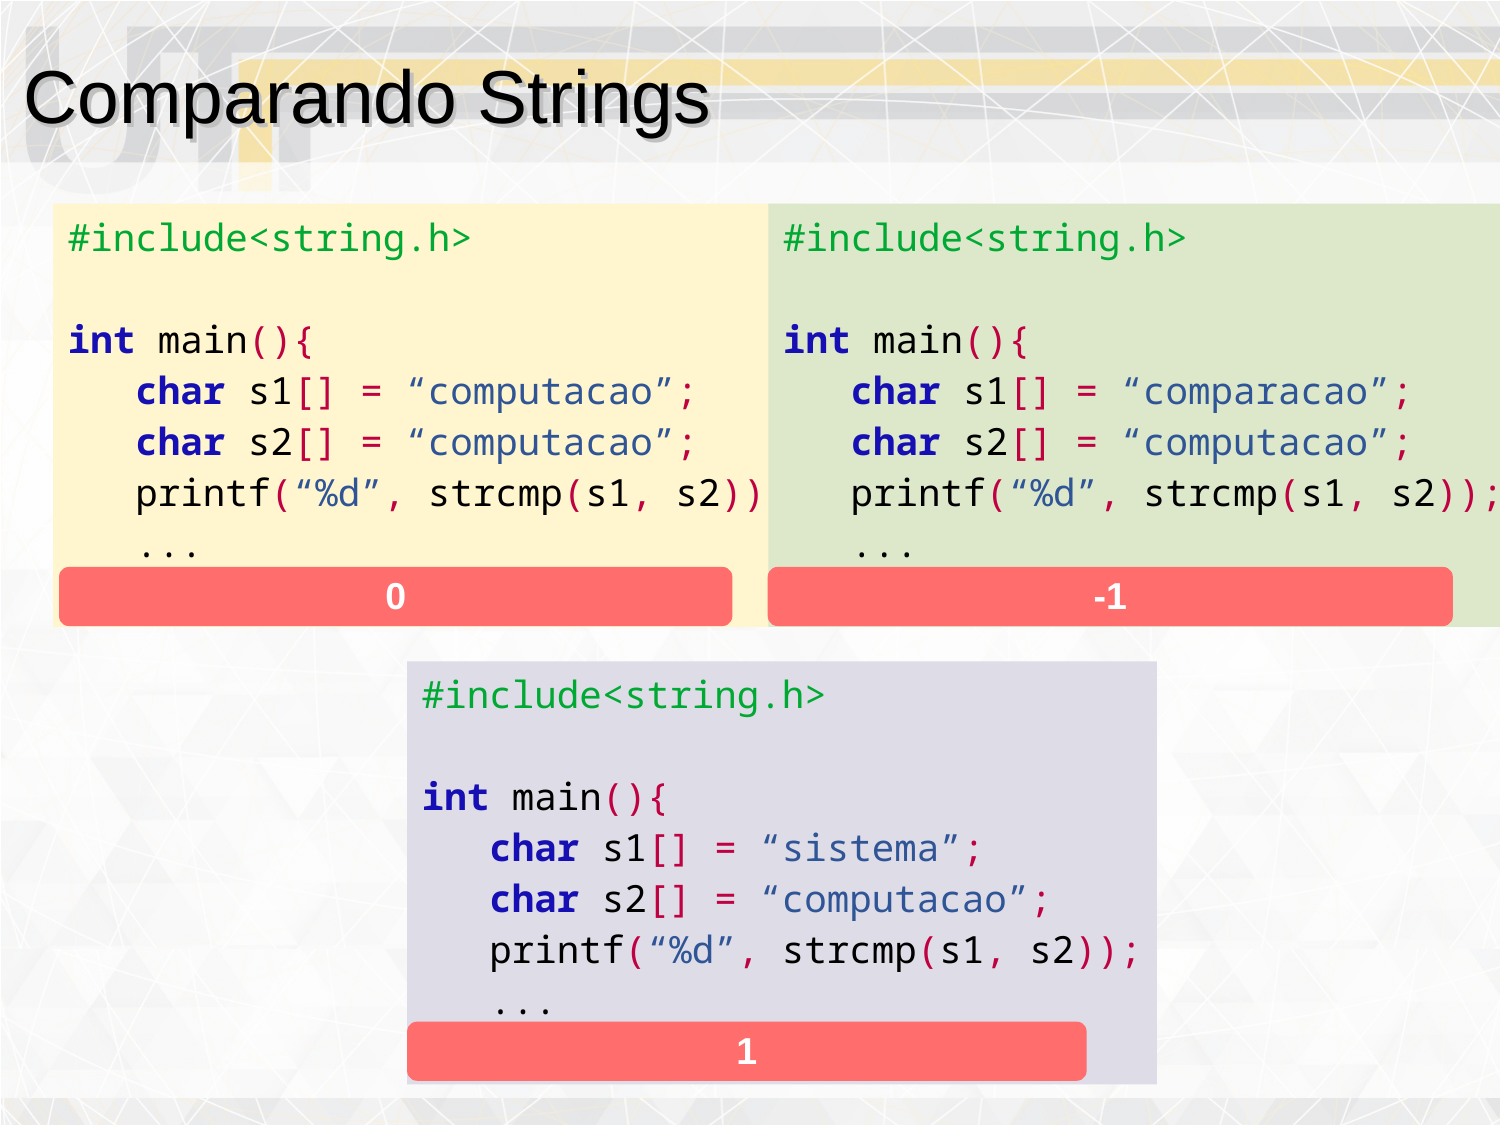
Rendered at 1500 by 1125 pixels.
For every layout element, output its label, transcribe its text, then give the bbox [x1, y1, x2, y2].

text_box #include<string.h> int main(){ char s1[] = “computacao”; char s2[] = “computacao”; printf(“%d”, strcmp(s1, s2)); ... } [53, 203, 739, 555]
text_box -1 [767, 566, 1453, 627]
text_box #include<string.h> int main(){ char s1[] = “sistema”; char s2[] = “computacao”; printf(“%d”, strcmp(s1, s2)); ... } [407, 661, 1093, 1013]
text_box 1 [407, 1021, 1087, 1081]
title Comparando Strings [23, 18, 1489, 178]
text_box 0 [59, 566, 733, 627]
text_box #include<string.h> int main(){ char s1[] = “comparacao”; char s2[] = “computacao”; printf(“%d”, strcmp(s1, s2)); ... } [768, 203, 1454, 555]
